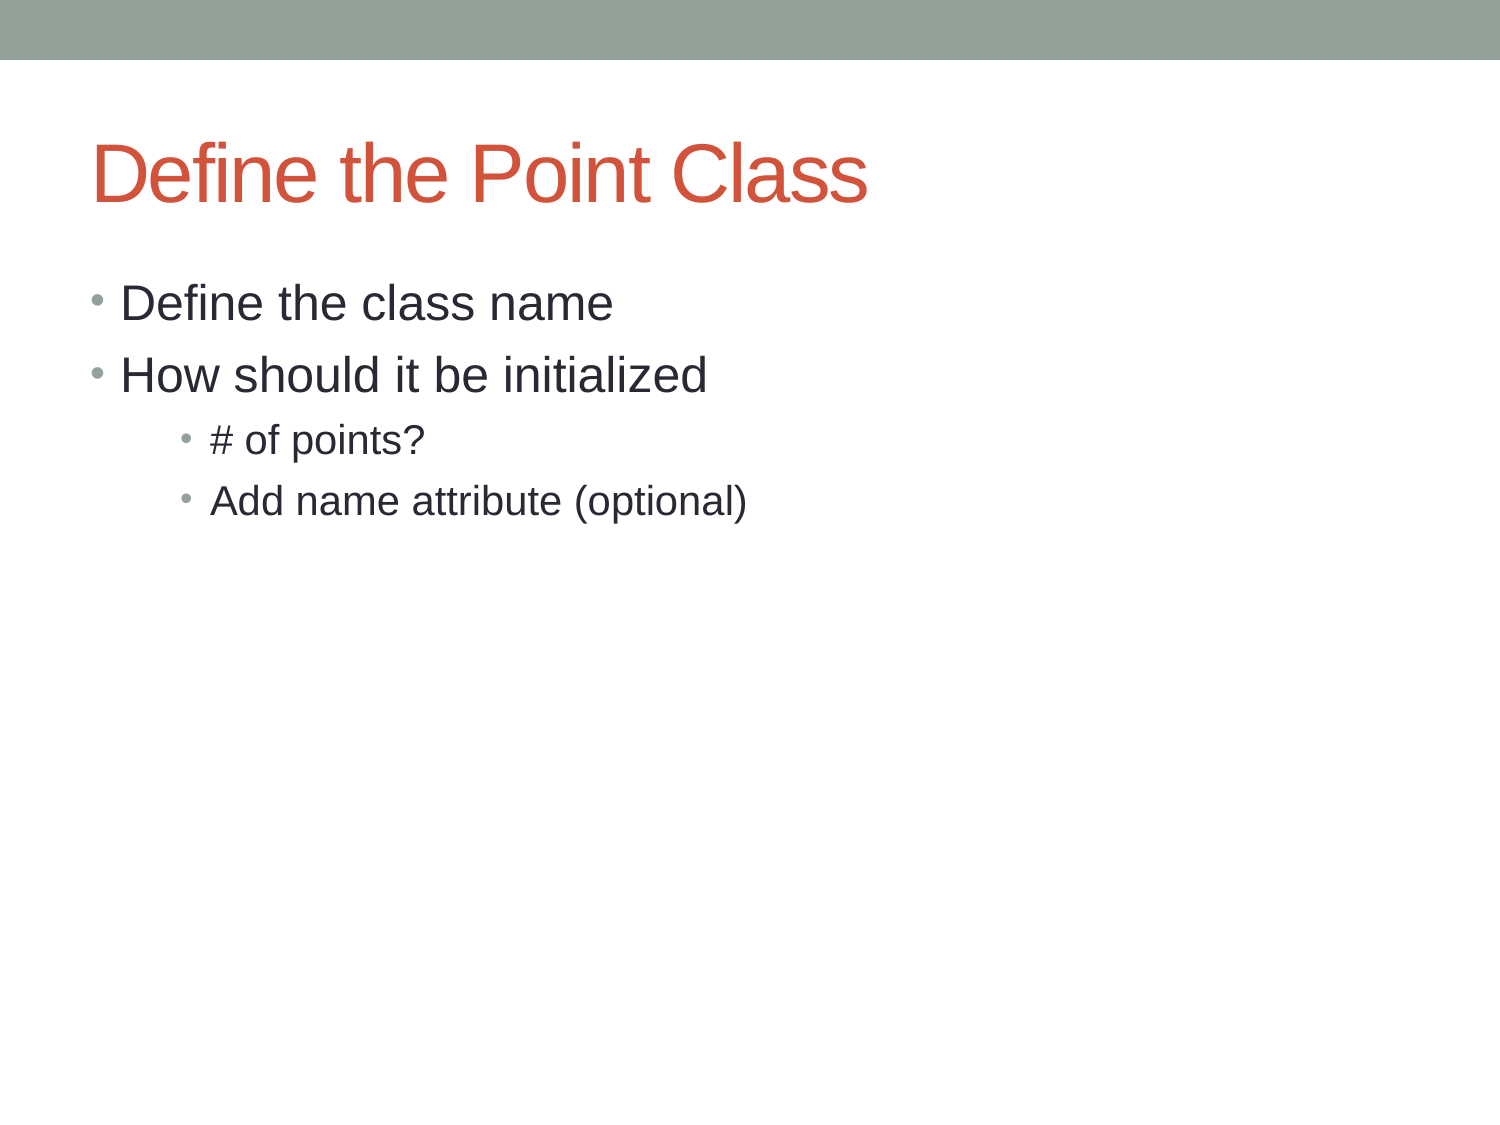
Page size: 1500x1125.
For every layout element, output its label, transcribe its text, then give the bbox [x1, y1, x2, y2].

title Define the Point Class [75, 87, 1426, 251]
list Define the class name How should it be initialized # of points? Add name attribute (optional) [75, 262, 1426, 1063]
